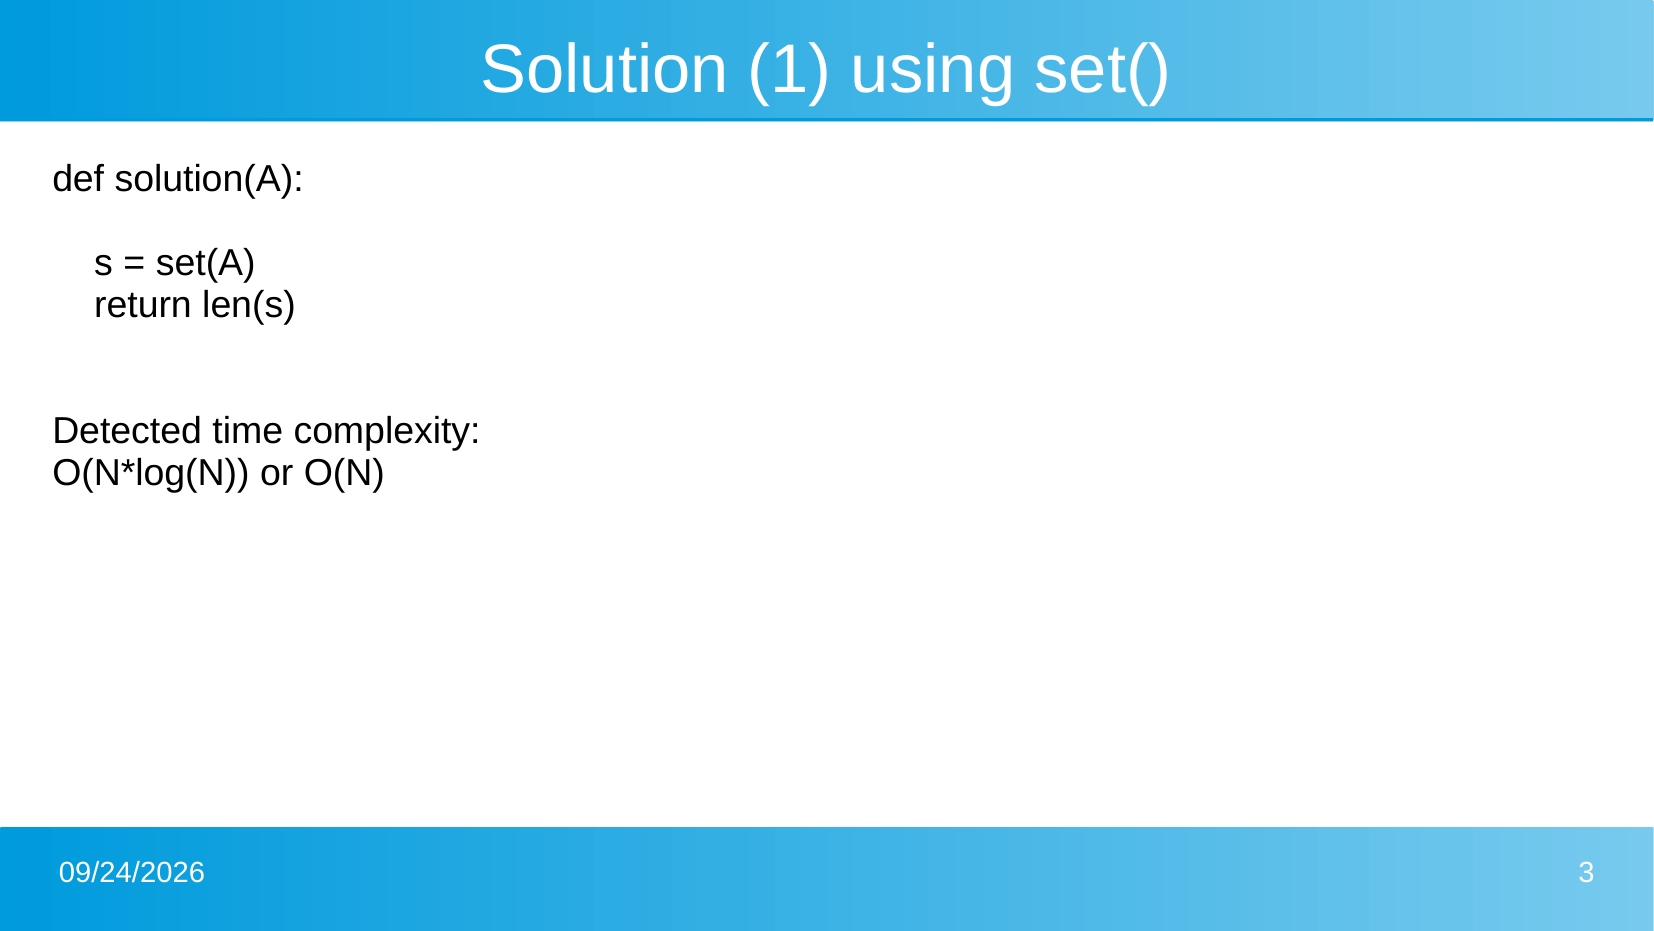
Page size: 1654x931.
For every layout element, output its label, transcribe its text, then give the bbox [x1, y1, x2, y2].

title Solution (1) using set() [59, 29, 1595, 108]
text_box def solution(A): s = set(A) return len(s) Detected time complexity: O(N*log(N)) or O(N) [37, 150, 1388, 676]
